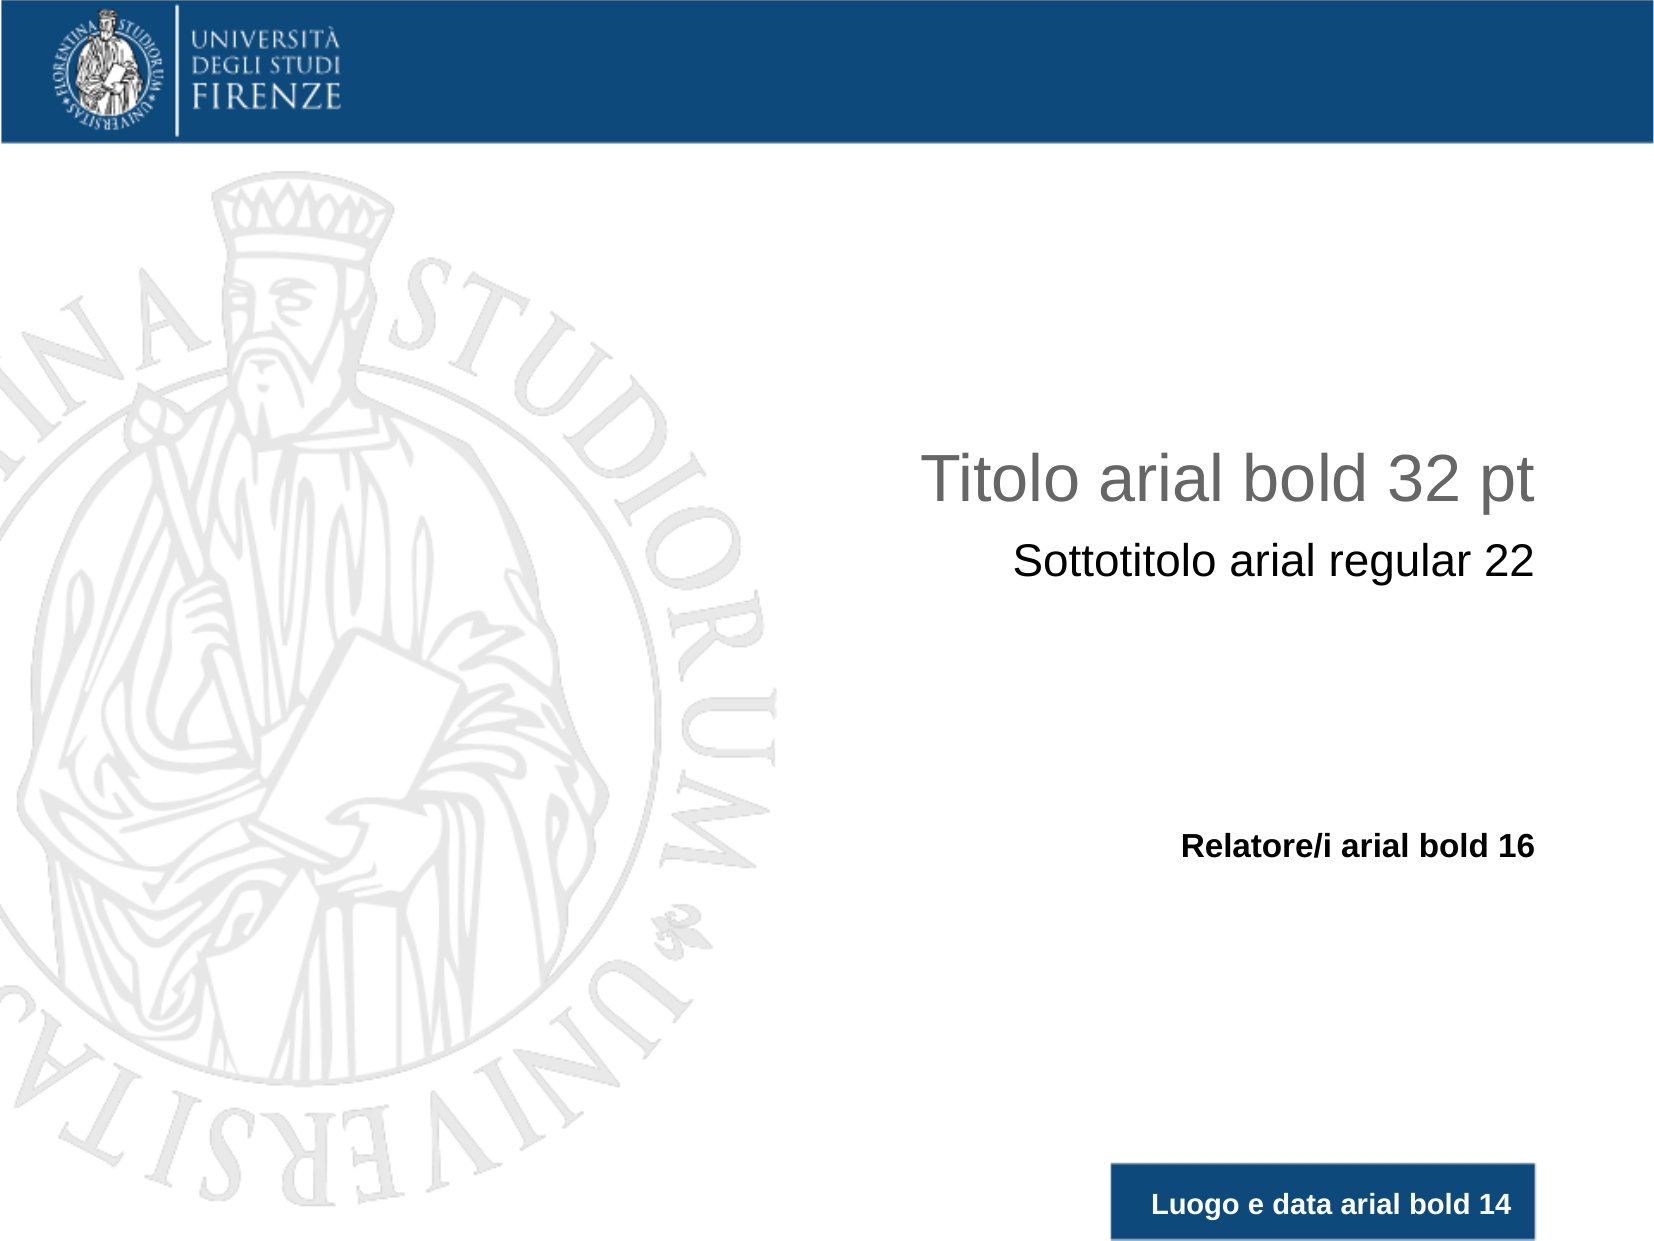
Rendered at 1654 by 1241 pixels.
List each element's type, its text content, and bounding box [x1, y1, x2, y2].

subtitle Titolo arial bold 32 pt [773, 419, 1536, 535]
picture [0, 0, 1654, 1241]
text_box Sottotitolo arial regular 22 [673, 535, 1536, 587]
text_box Luogo e data arial bold 14 [649, 1181, 1512, 1229]
text_box Relatore/i arial bold 16 [673, 822, 1536, 871]
